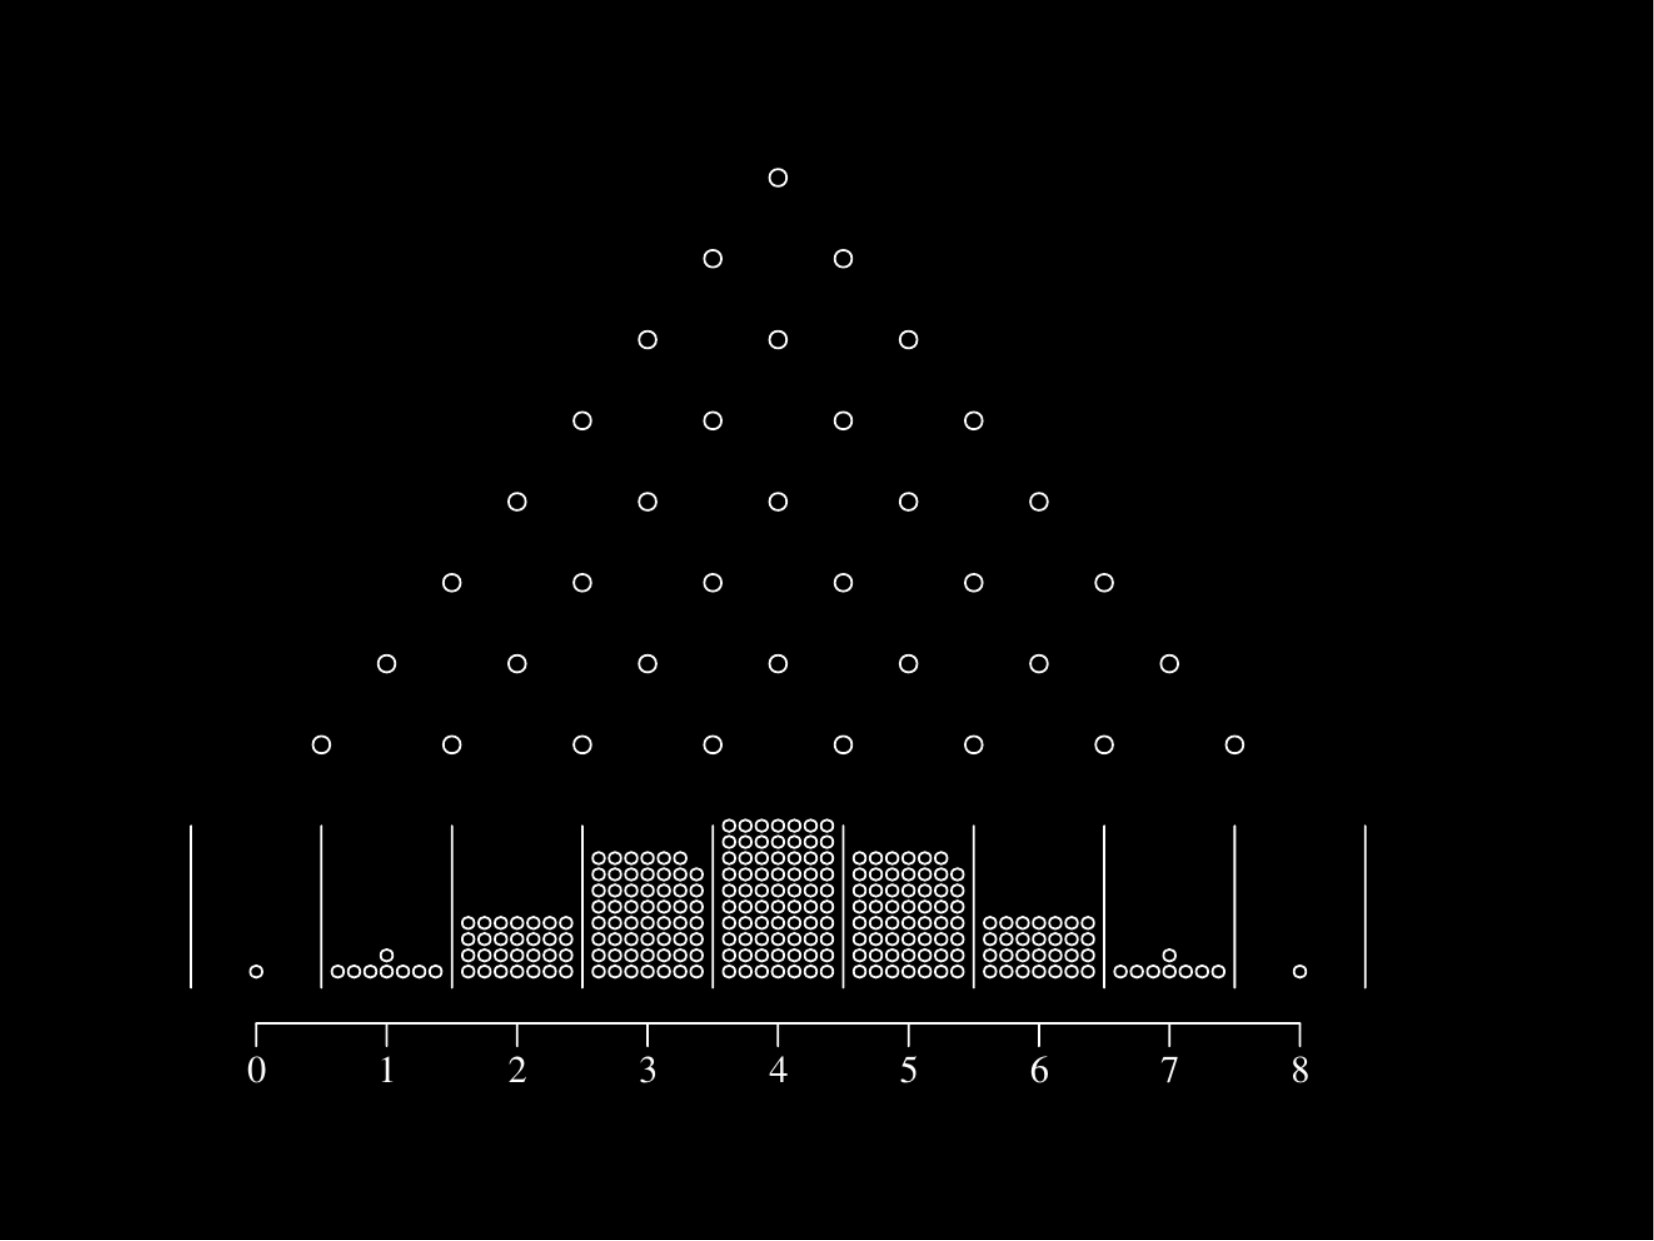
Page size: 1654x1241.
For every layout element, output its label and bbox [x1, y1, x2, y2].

picture [166, 134, 1382, 1116]
